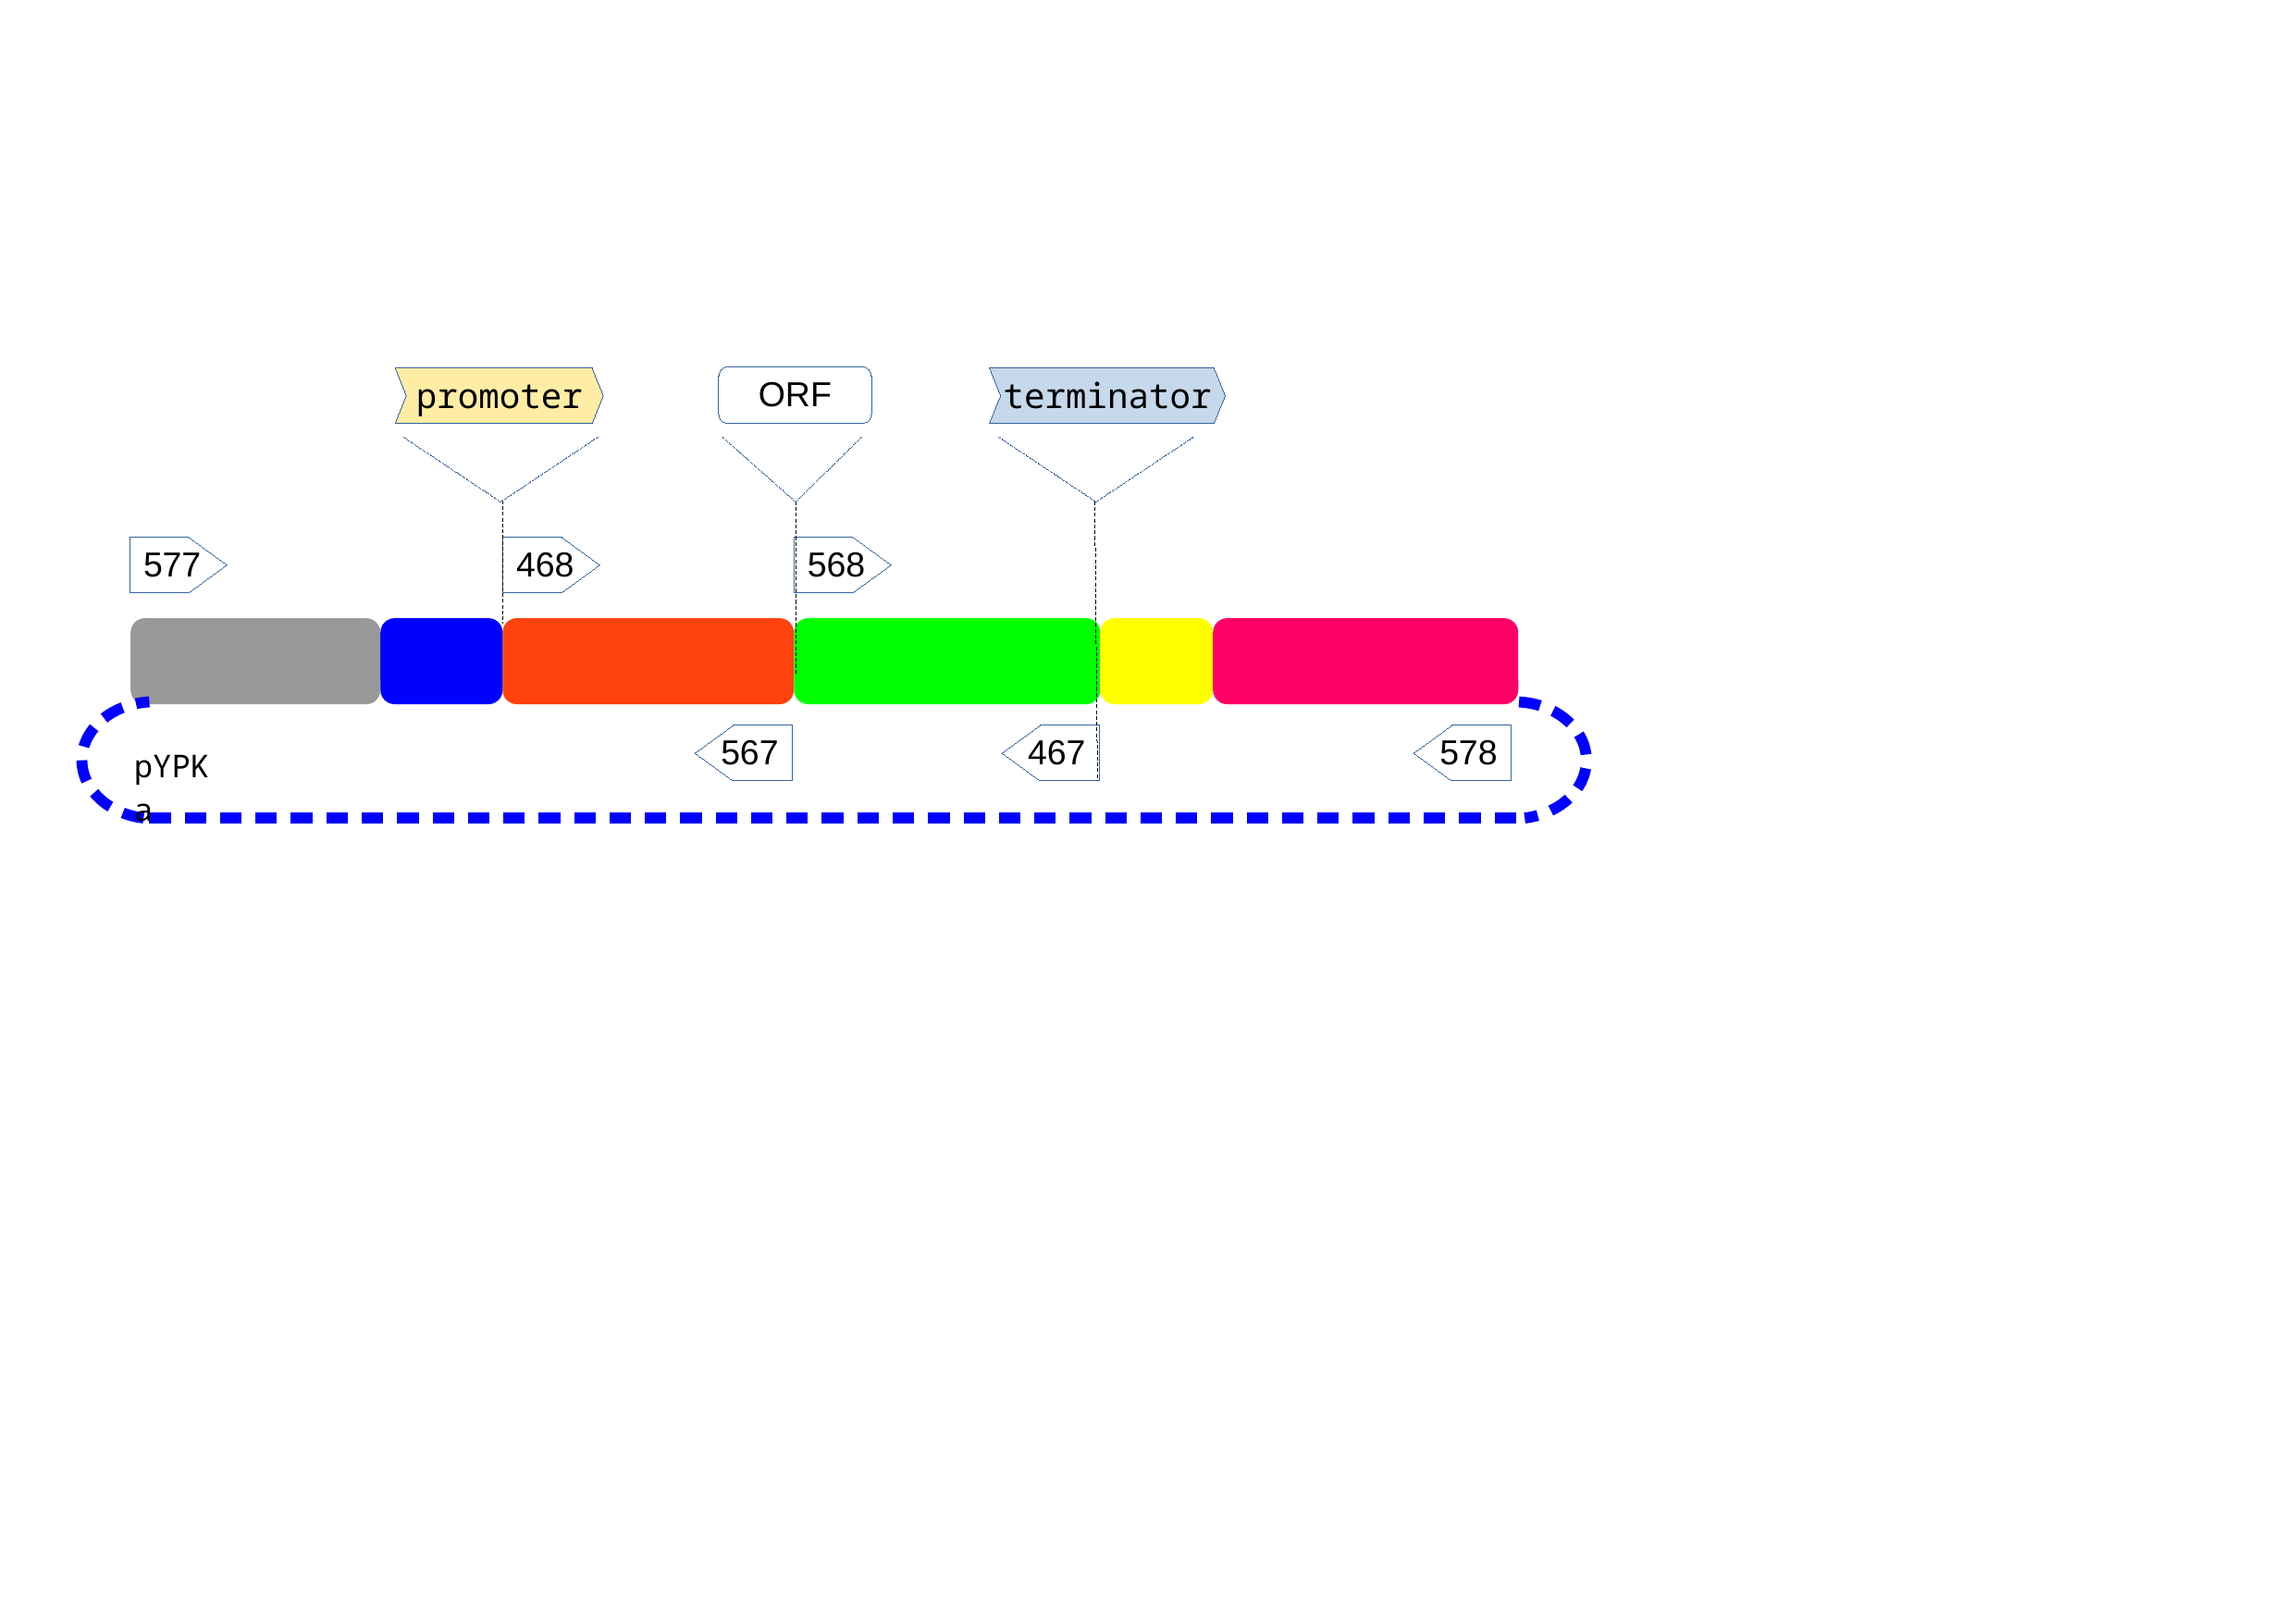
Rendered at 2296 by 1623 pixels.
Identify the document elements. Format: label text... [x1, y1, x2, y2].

text_box 467 [1002, 725, 1100, 781]
text_box promoter [395, 367, 604, 424]
text_box [130, 618, 1519, 705]
text_box 577 [130, 537, 228, 593]
text_box 567 [695, 725, 793, 781]
text_box pYPKa [120, 737, 235, 784]
text_box 578 [1413, 725, 1512, 781]
text_box 468 [502, 537, 600, 593]
text_box 568 [794, 537, 892, 593]
text_box ORF [718, 366, 872, 424]
text_box terminator [989, 367, 1226, 424]
